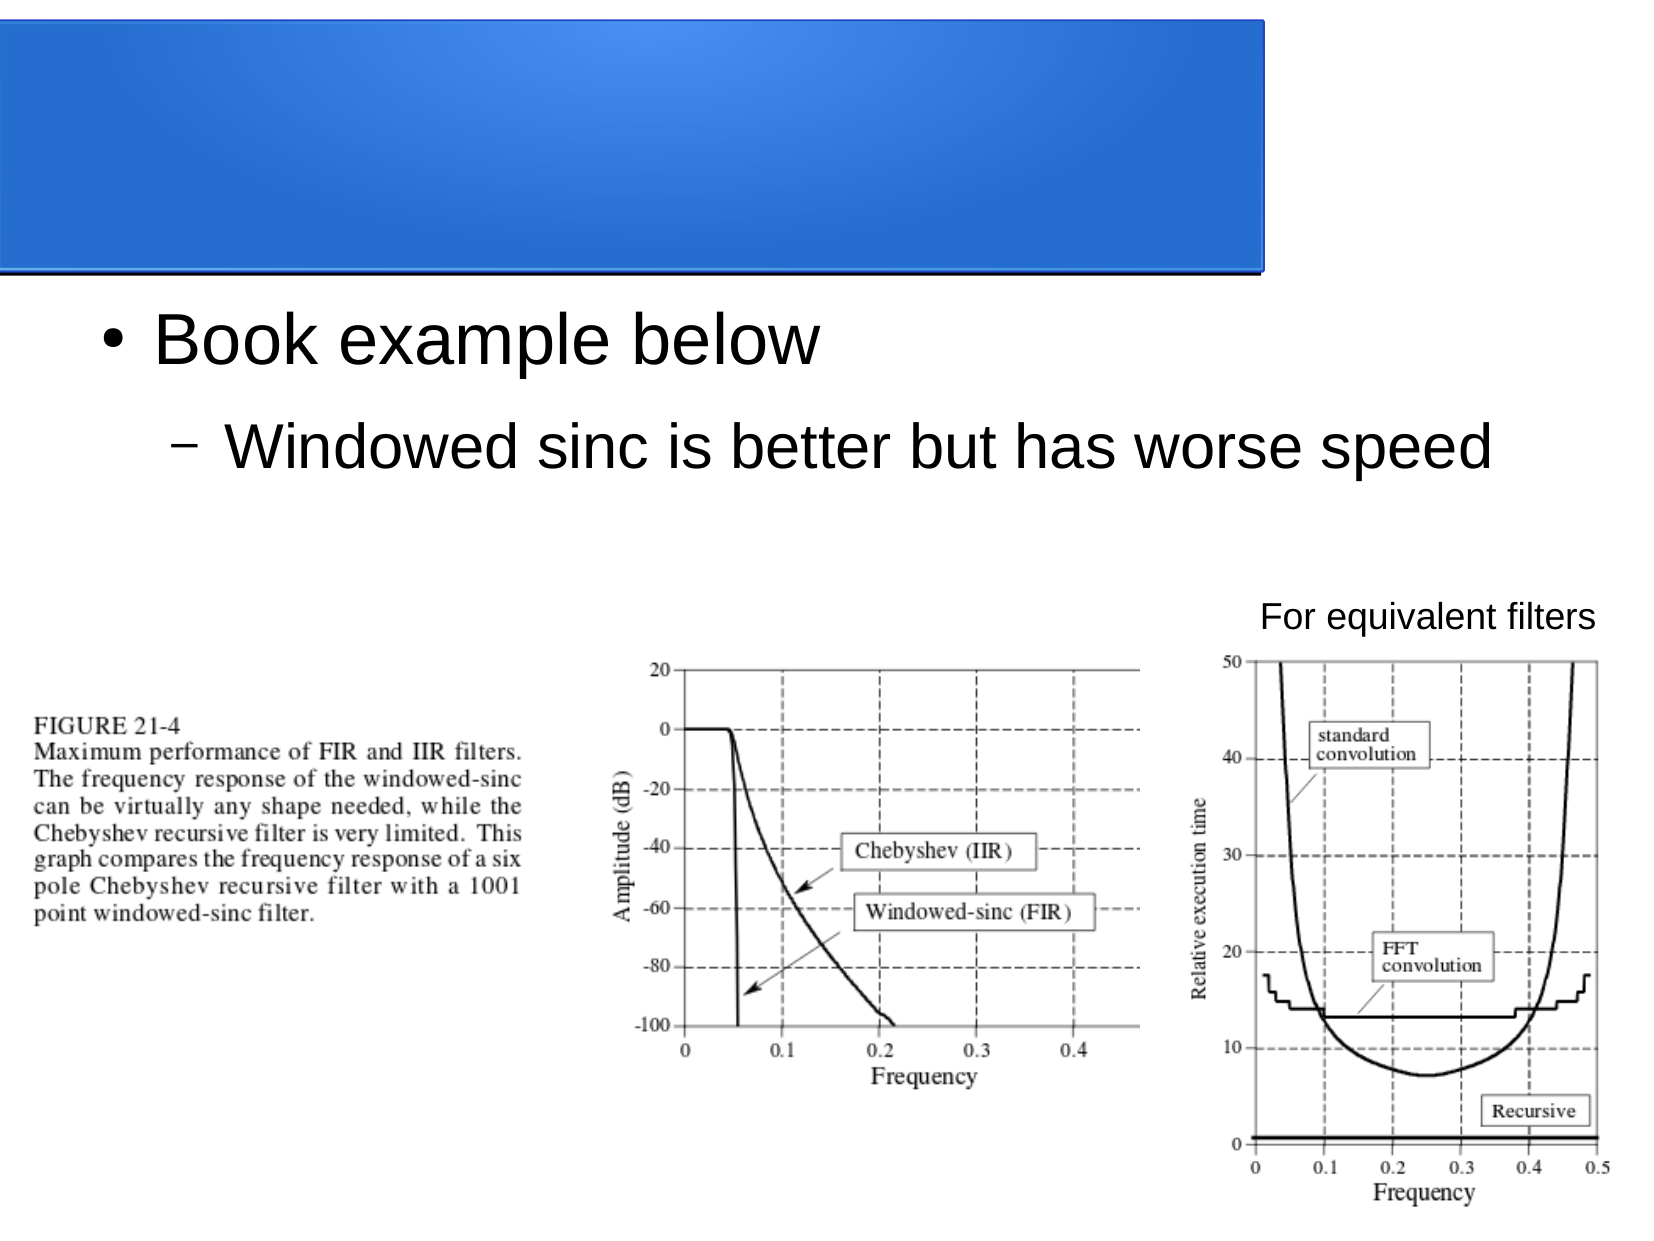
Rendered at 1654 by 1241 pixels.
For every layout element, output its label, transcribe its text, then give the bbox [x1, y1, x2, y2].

picture [2, 629, 1636, 1232]
list Book example below Windowed sinc is better but has worse speed [82, 299, 1571, 629]
text_box For equivalent filters [1245, 588, 1612, 646]
